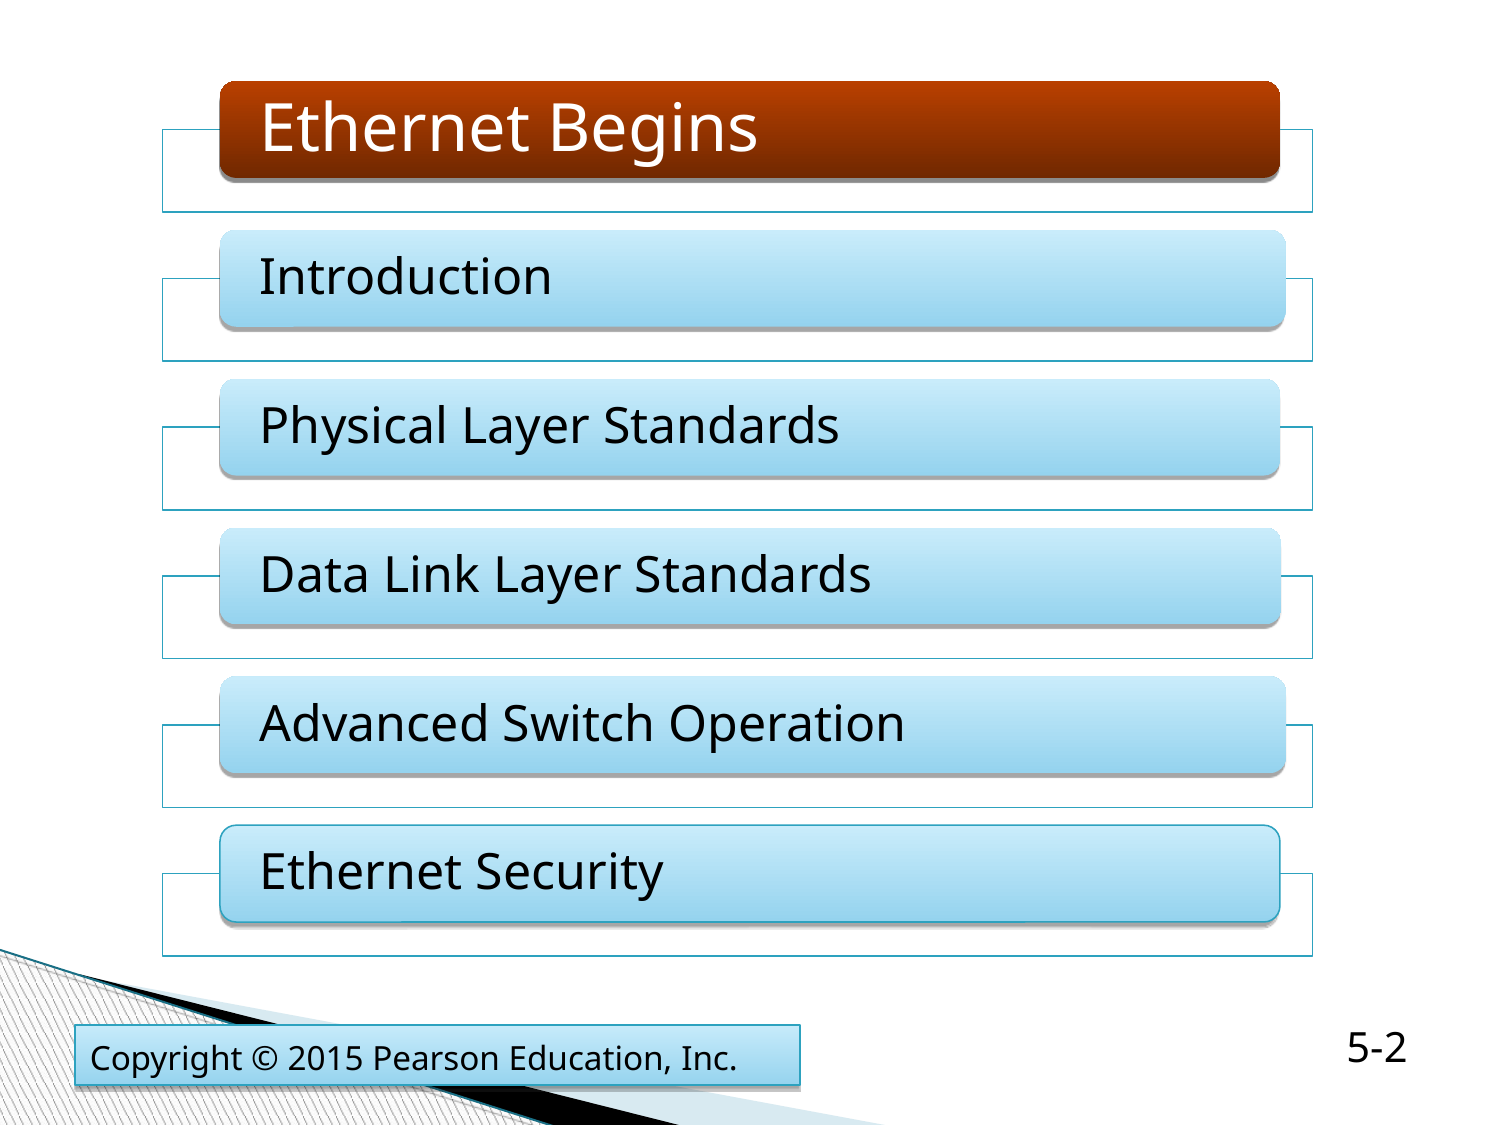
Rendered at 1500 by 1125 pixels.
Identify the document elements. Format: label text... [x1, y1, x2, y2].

text_box Data Link Layer Standards [219, 527, 1282, 625]
text_box Ethernet Begins [219, 81, 1280, 178]
text_box [162, 129, 1313, 213]
text_box [162, 873, 1313, 957]
text_box Introduction [219, 229, 1286, 327]
text_box [162, 575, 1313, 659]
text_box [162, 427, 1313, 510]
slide_number 5-1 [1262, 1025, 1423, 1085]
text_box Advanced Switch Operation [219, 676, 1286, 774]
footer Copyright © 2015 Pearson Education, Inc. [75, 1025, 800, 1085]
text_box Ethernet Security [219, 825, 1280, 923]
text_box Physical Layer Standards [219, 378, 1280, 476]
text_box [162, 724, 1313, 808]
text_box [162, 278, 1313, 361]
picture [0, 952, 543, 1125]
